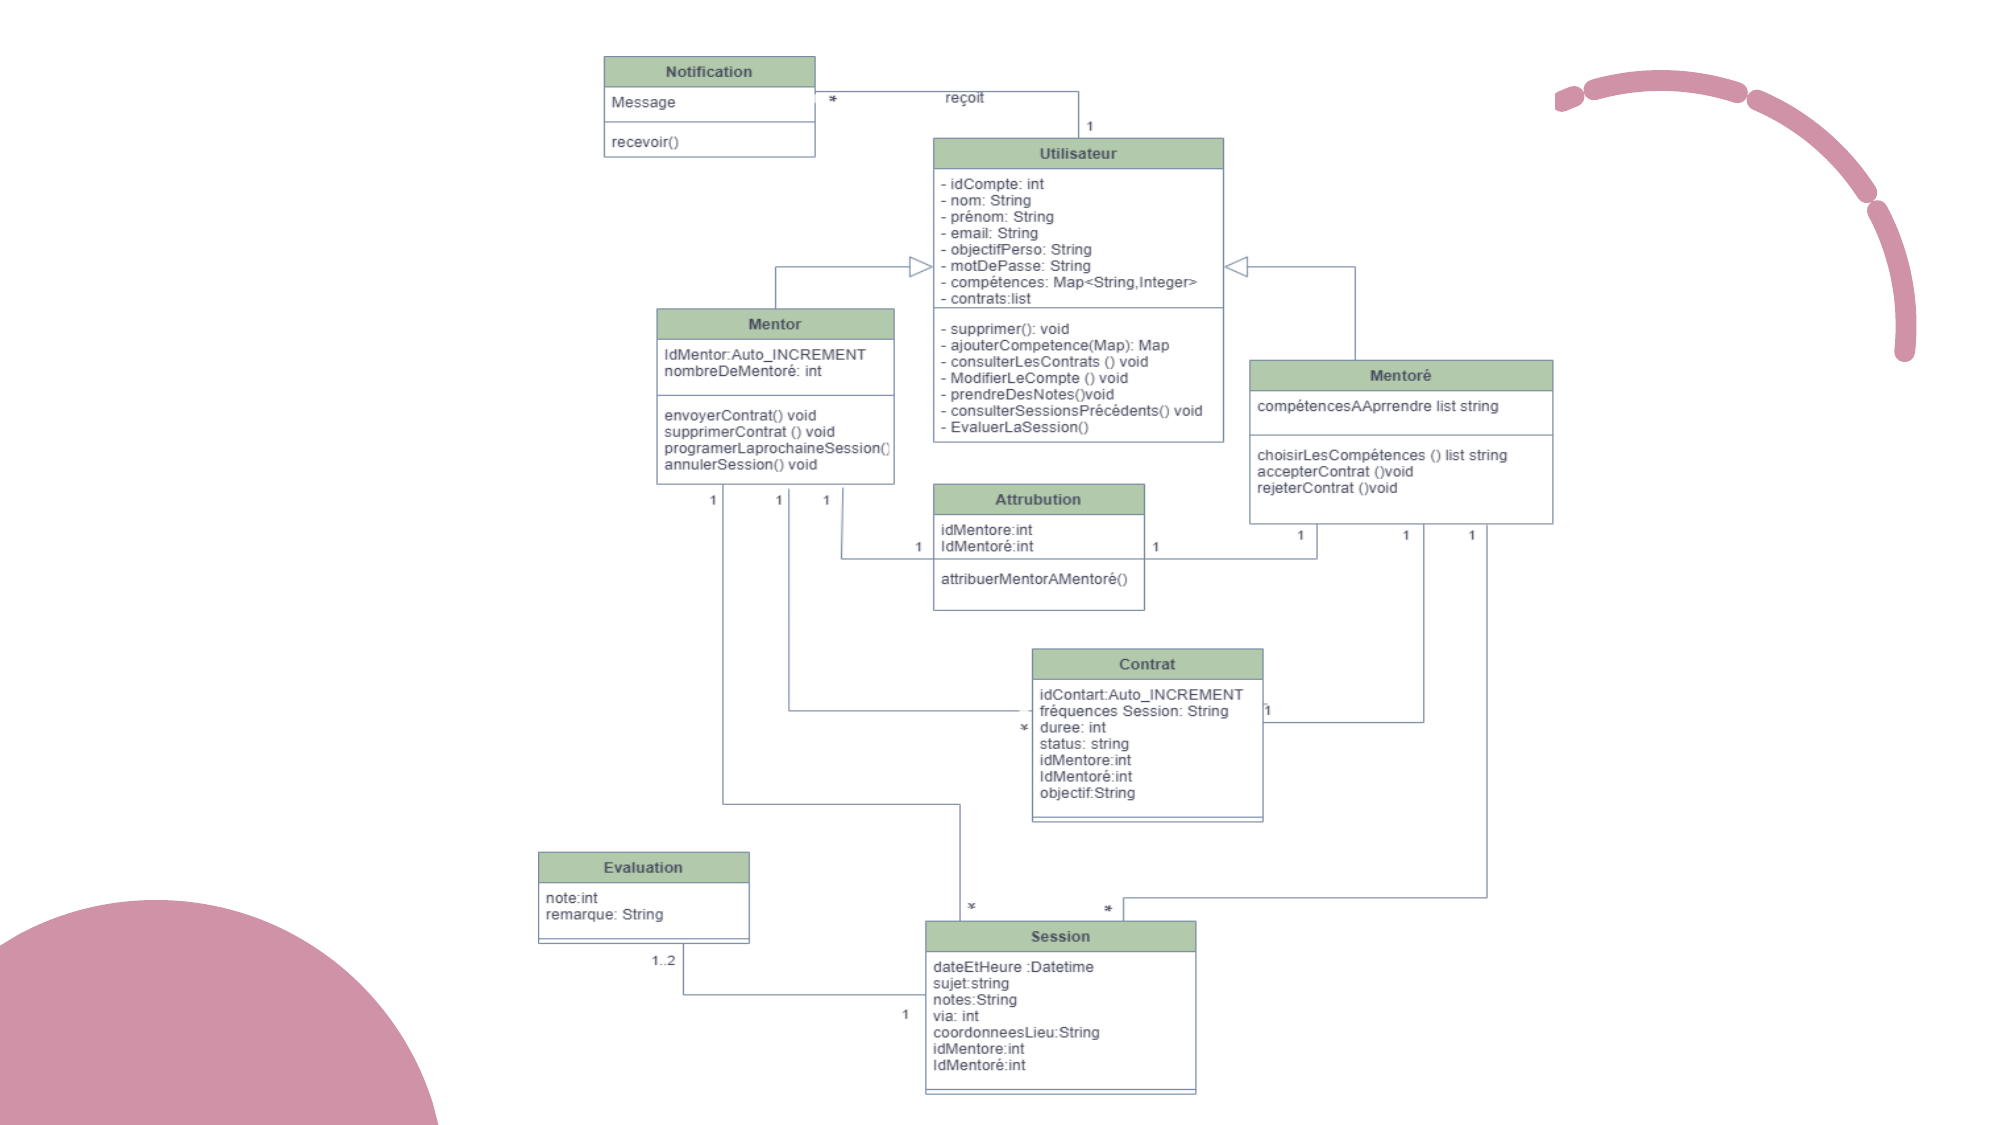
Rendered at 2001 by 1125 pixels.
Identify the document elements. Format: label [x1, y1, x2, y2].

picture [538, 56, 1555, 1096]
text_box [0, 0, 2000, 1125]
